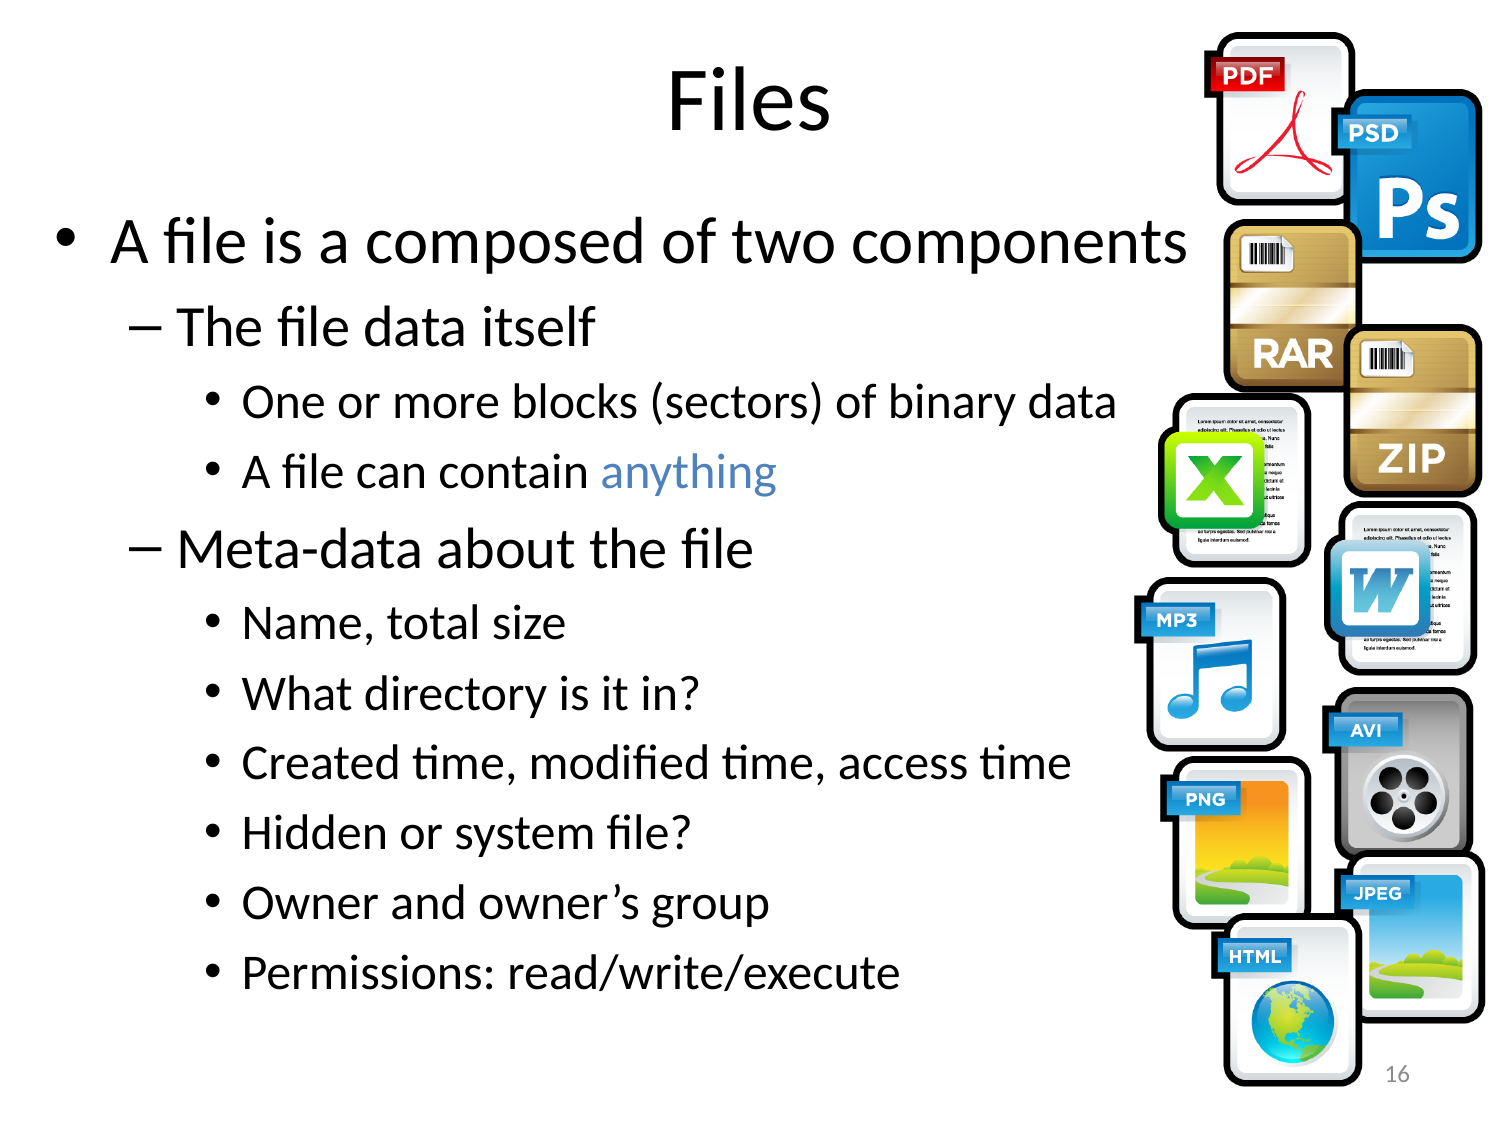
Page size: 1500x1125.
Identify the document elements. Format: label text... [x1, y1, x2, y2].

picture [1154, 686, 1500, 1087]
title Files [75, 0, 1425, 188]
slide_number <number> [1074, 1042, 1425, 1103]
list A file is a composed of two components The file data itself One or more blocks (sectors) of binary data A file can contain anything Meta-data about the file Name, total size What directory is it in? Created time, modified time, access time Hidden or system file? Owner and owner’s group Permissions: read/write/execute [39, 189, 1244, 1104]
picture [1154, 31, 1500, 676]
picture [1128, 576, 1304, 752]
